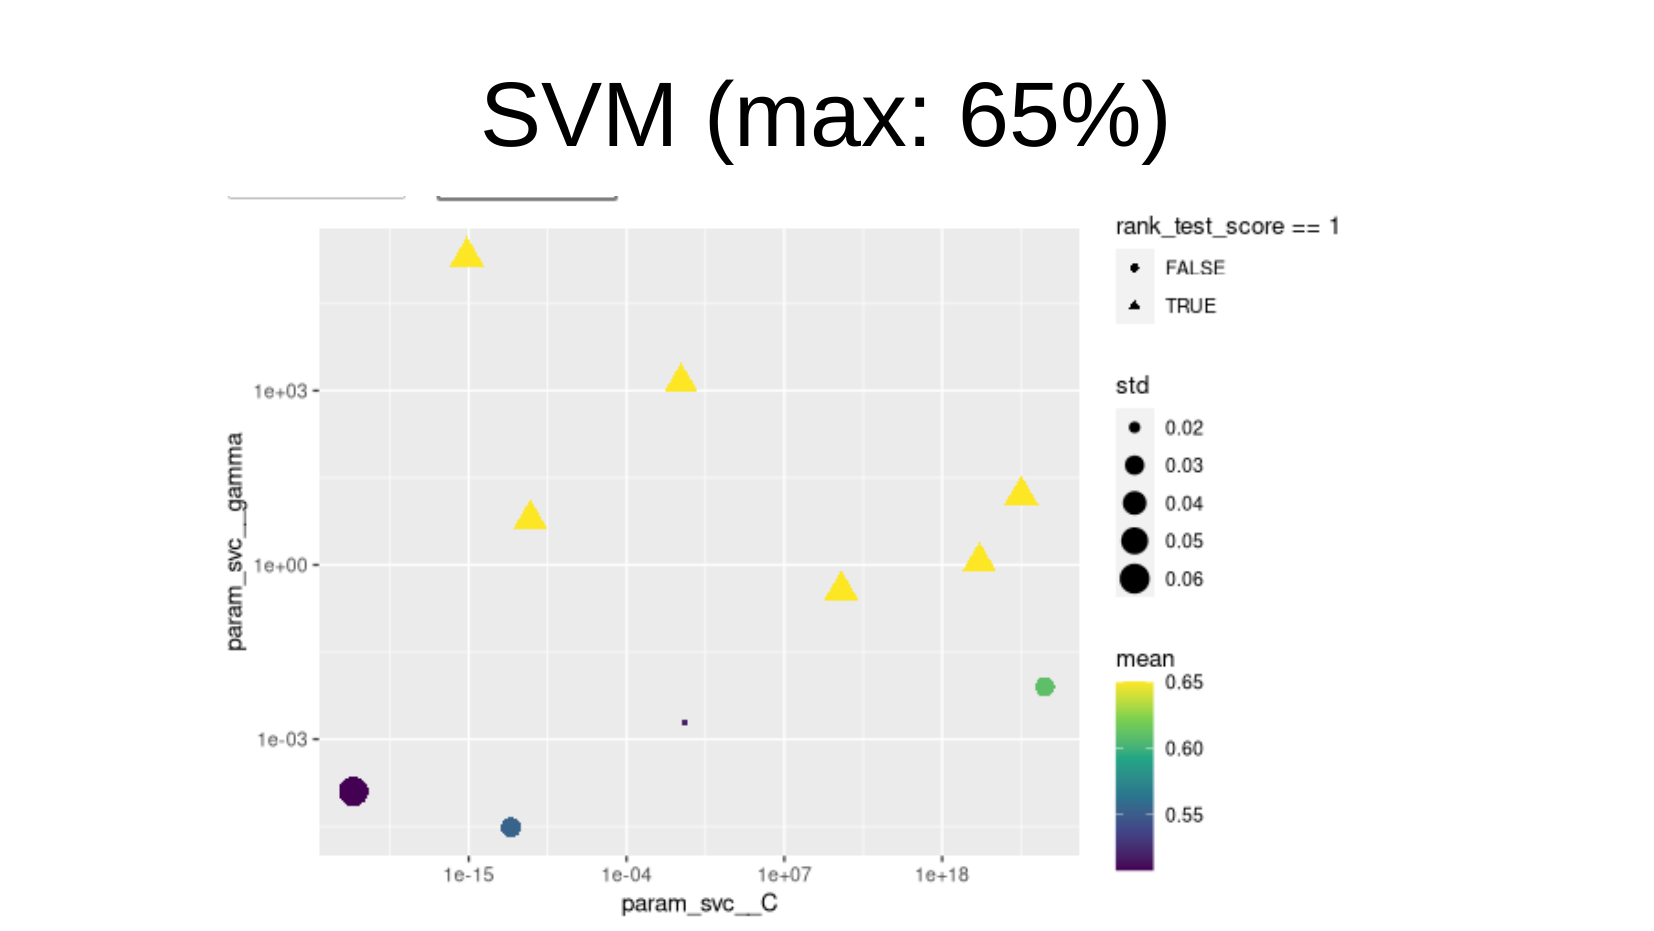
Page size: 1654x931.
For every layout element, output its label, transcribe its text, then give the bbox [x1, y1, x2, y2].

picture [199, 196, 1369, 931]
title SVM (max: 65%) [82, 37, 1571, 193]
